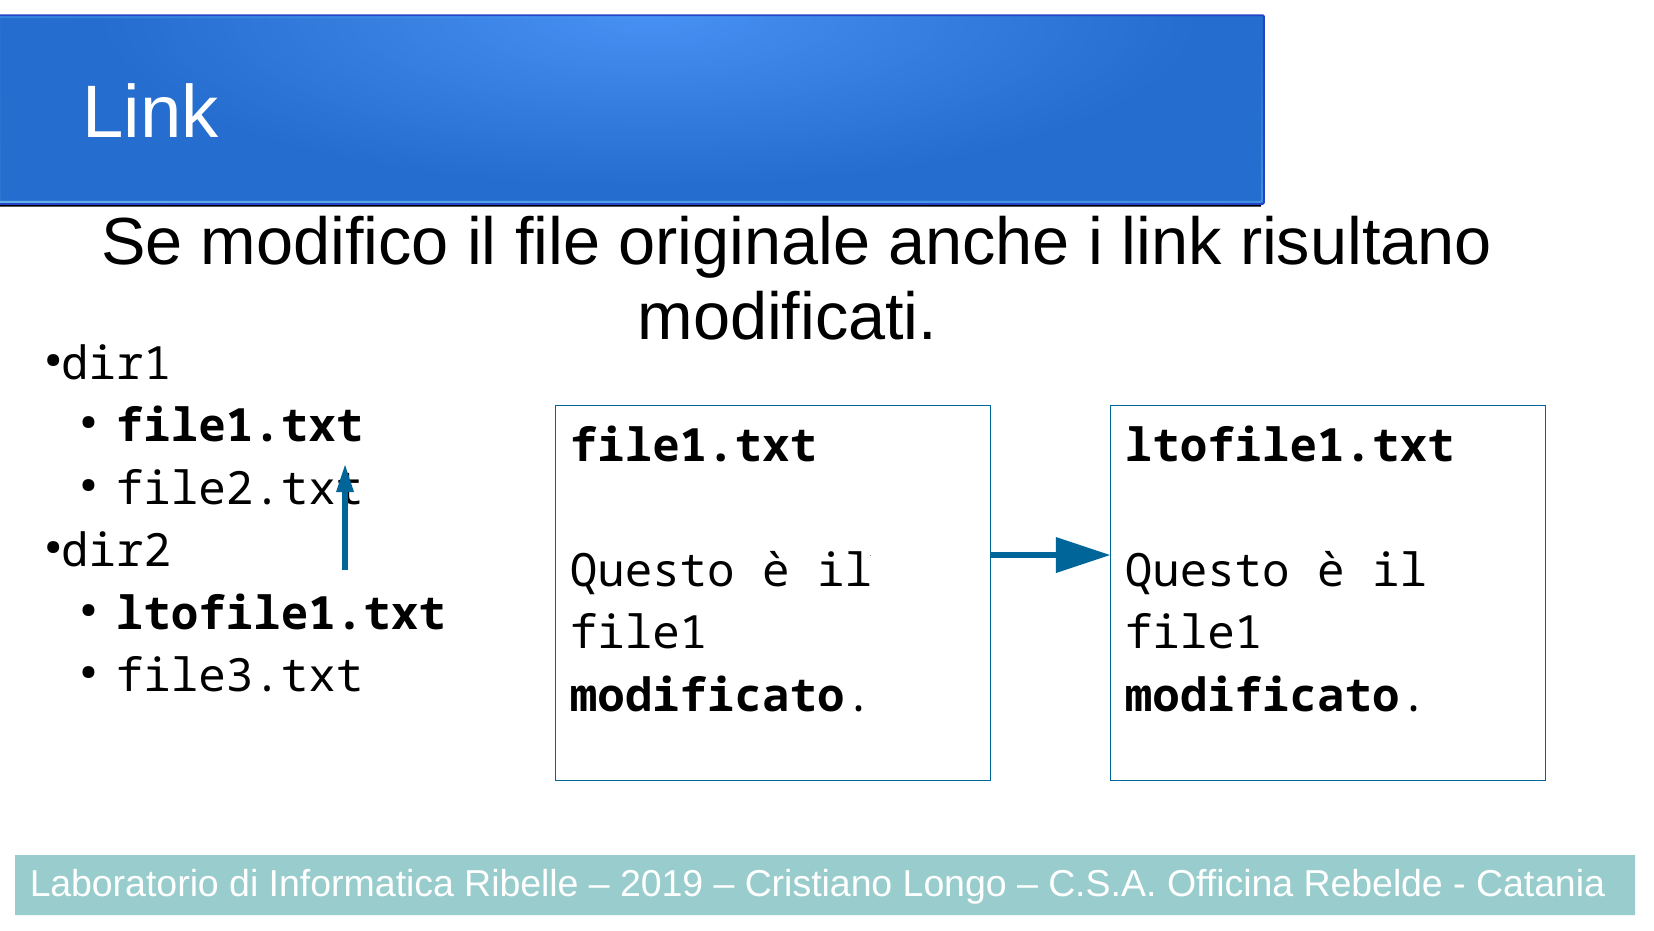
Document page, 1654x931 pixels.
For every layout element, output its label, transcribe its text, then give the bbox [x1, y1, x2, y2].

text_box file1.txt Questo è il file1 modificato. [555, 405, 991, 781]
text_box dir1 file1.txt file2.txt dir2 ltofile1.txt file3.txt [45, 345, 871, 766]
text_box Laboratorio di Informatica Ribelle – 2019 – Cristiano Longo – C.S.A. Officina Rebelde - Catania [15, 855, 1636, 916]
title Link [82, 35, 1235, 189]
text_box ltofile1.txt Questo è il file1 modificato. [1110, 405, 1546, 781]
subtitle Se modifico il file originale anche i link risultano modificati. [0, 198, 1591, 361]
